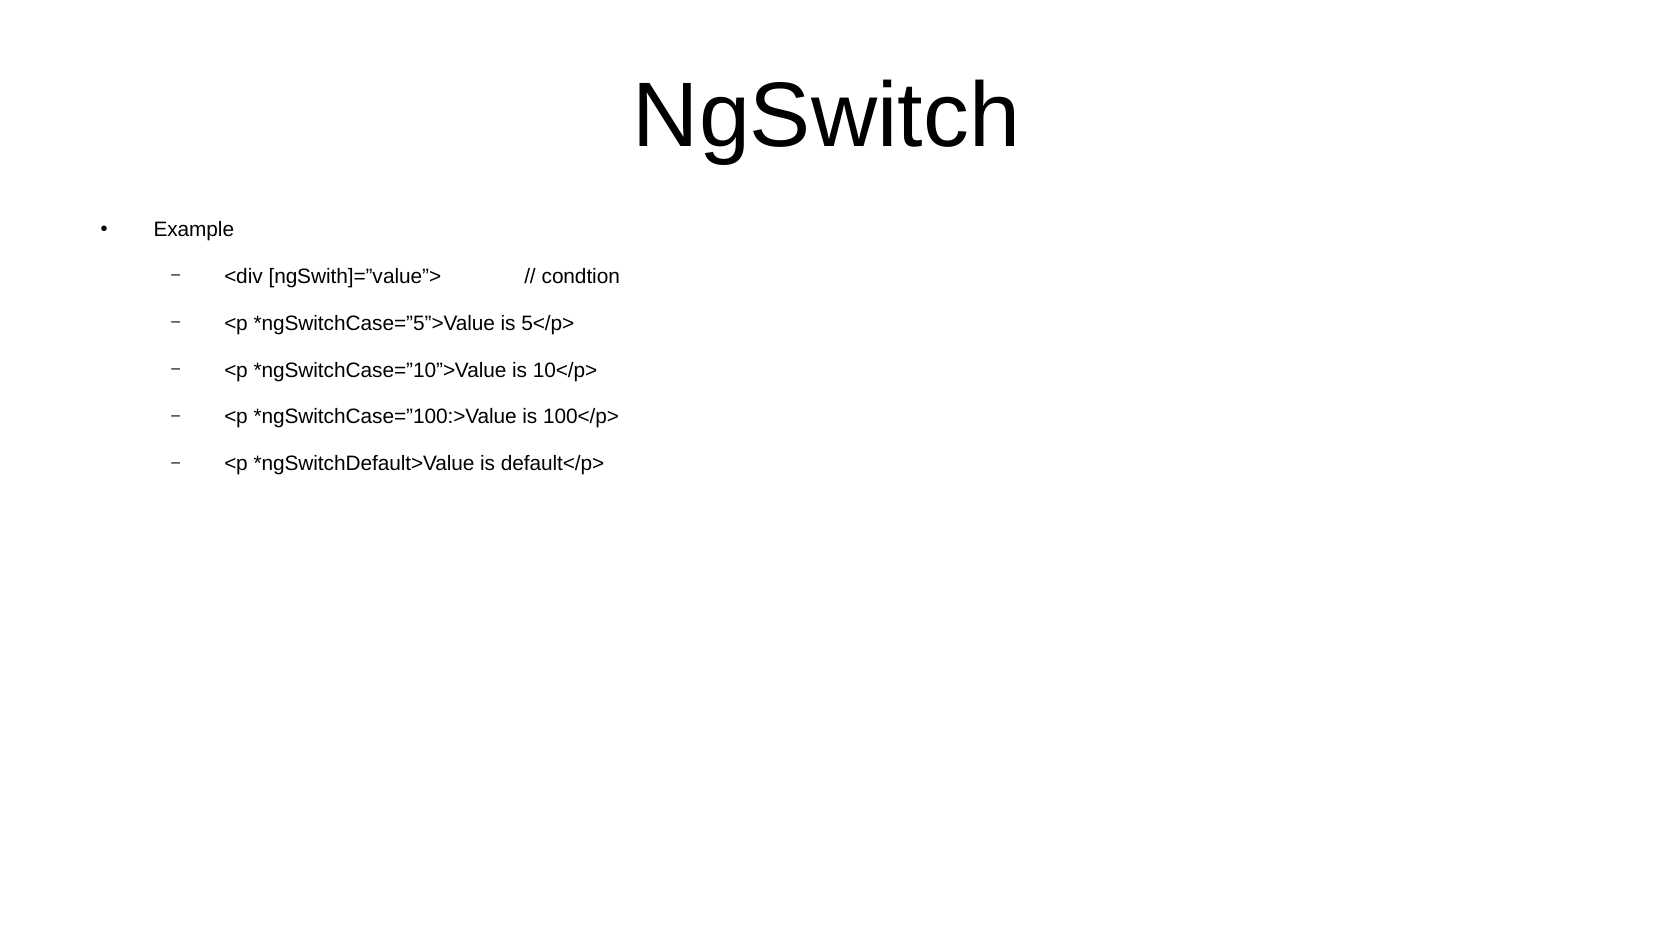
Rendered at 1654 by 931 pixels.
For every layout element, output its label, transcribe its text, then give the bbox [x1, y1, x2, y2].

list Example <div [ngSwith]=”value”> // condtion <p *ngSwitchCase=”5”>Value is 5</p> <p *ngSwitchCase=”10”>Value is 10</p> <p *ngSwitchCase=”100:>Value is 100</p> <p *ngSwitchDefault>Value is default</p> [82, 217, 1576, 916]
title NgSwitch [82, 37, 1571, 193]
